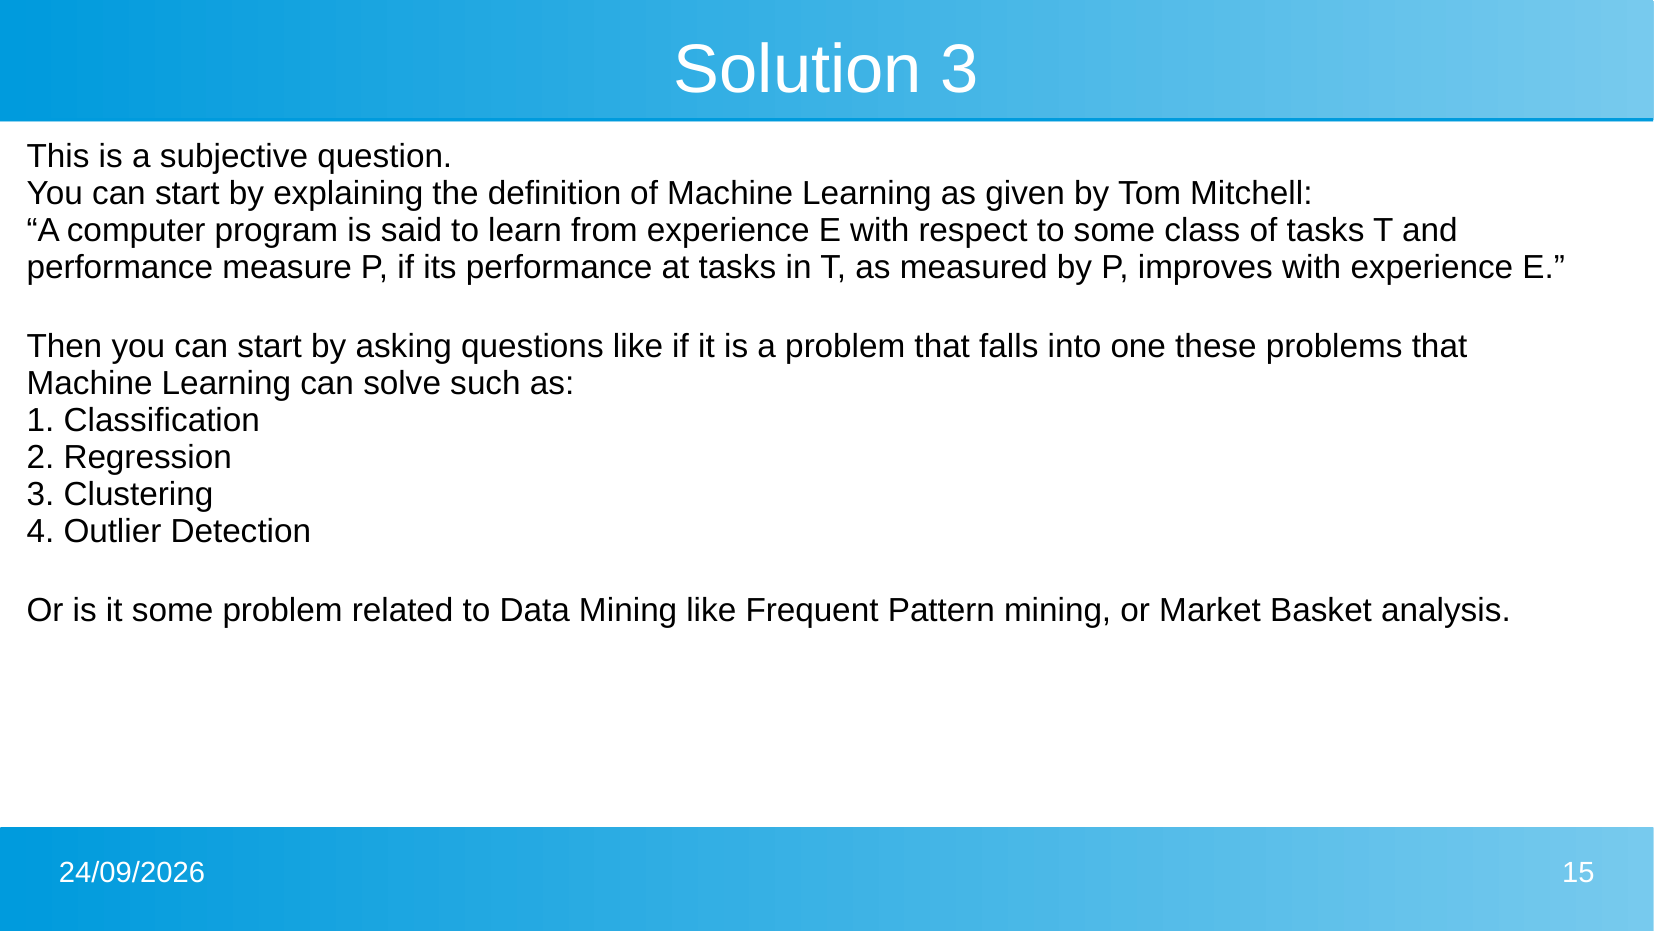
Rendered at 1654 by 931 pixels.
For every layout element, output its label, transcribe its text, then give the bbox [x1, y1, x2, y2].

text_box This is a subjective question. You can start by explaining the definition of Machine Learning as given by Tom Mitchell: “A computer program is said to learn from experience E with respect to some class of tasks T and performance measure P, if its performance at tasks in T, as measured by P, improves with experience E.” Then you can start by asking questions like if it is a problem that falls into one these problems that Machine Learning can solve such as: 1. Classification 2. Regression 3. Clustering 4. Outlier Detection Or is it some problem related to Data Mining like Frequent Pattern mining, or Market Basket analysis. [11, 129, 1619, 792]
title Solution 3 [59, 29, 1595, 108]
